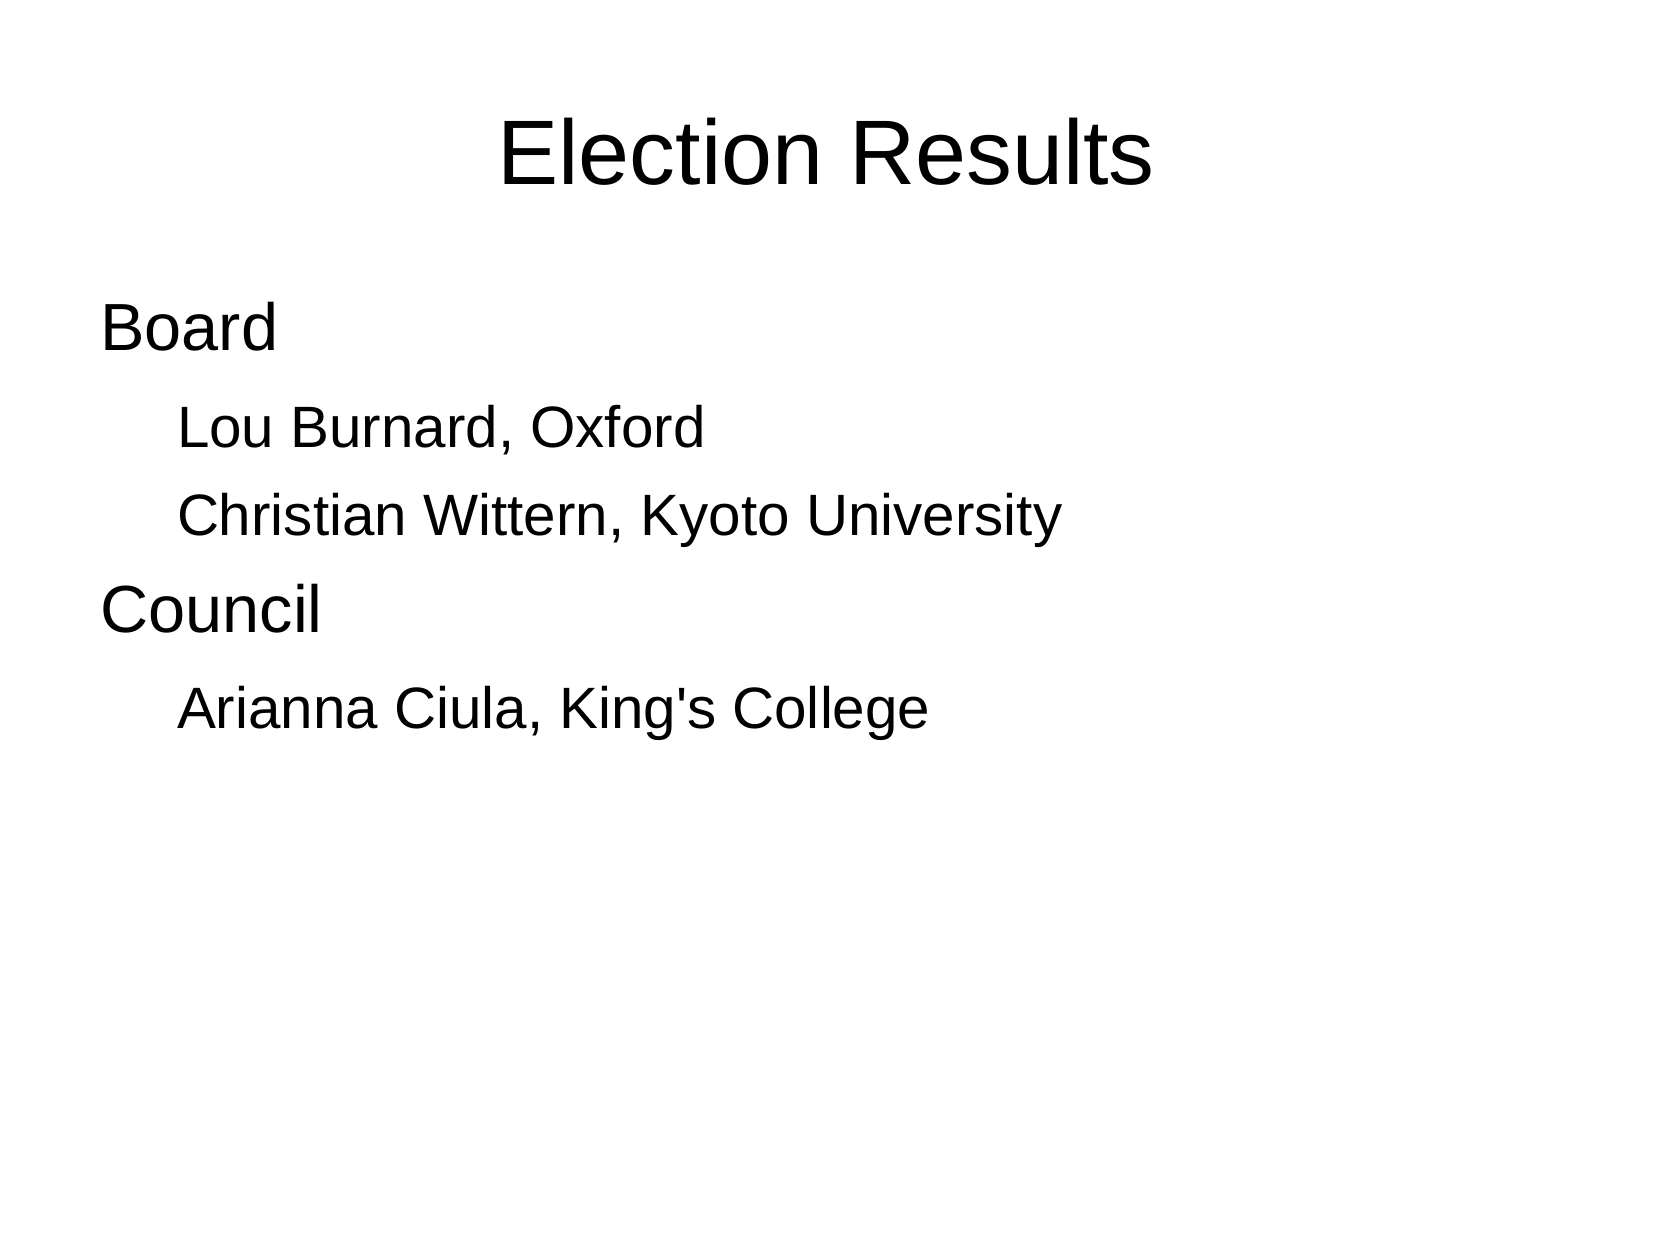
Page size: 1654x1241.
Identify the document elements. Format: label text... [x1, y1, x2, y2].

title Election Results [82, 49, 1571, 257]
list Board Lou Burnard, Oxford Christian Wittern, Kyoto University Council Arianna Ciula, King's College [82, 290, 1571, 1094]
